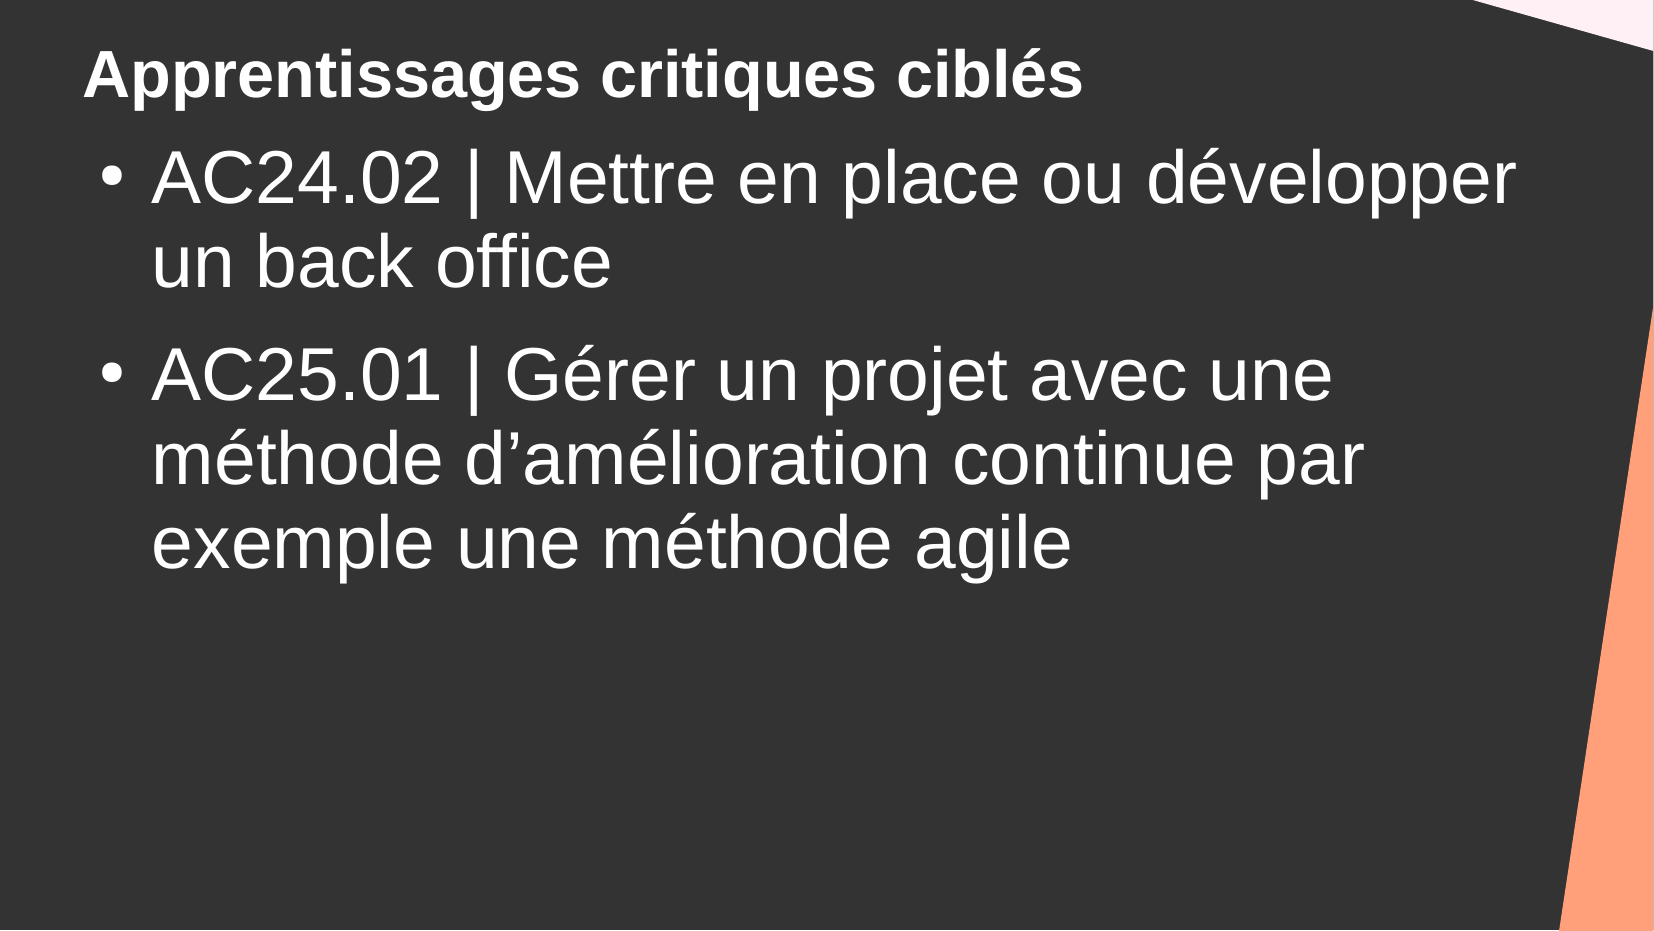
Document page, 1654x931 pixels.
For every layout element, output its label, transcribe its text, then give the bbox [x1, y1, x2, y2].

text_box [1559, 301, 1654, 931]
title Apprentissages critiques ciblés [82, 37, 1571, 122]
text_box [1472, 0, 1654, 52]
list AC24.02 | Mettre en place ou développer un back office AC25.01 | Gérer un projet avec une méthode d’amélioration continue par exemple une méthode agile [80, 135, 1620, 721]
